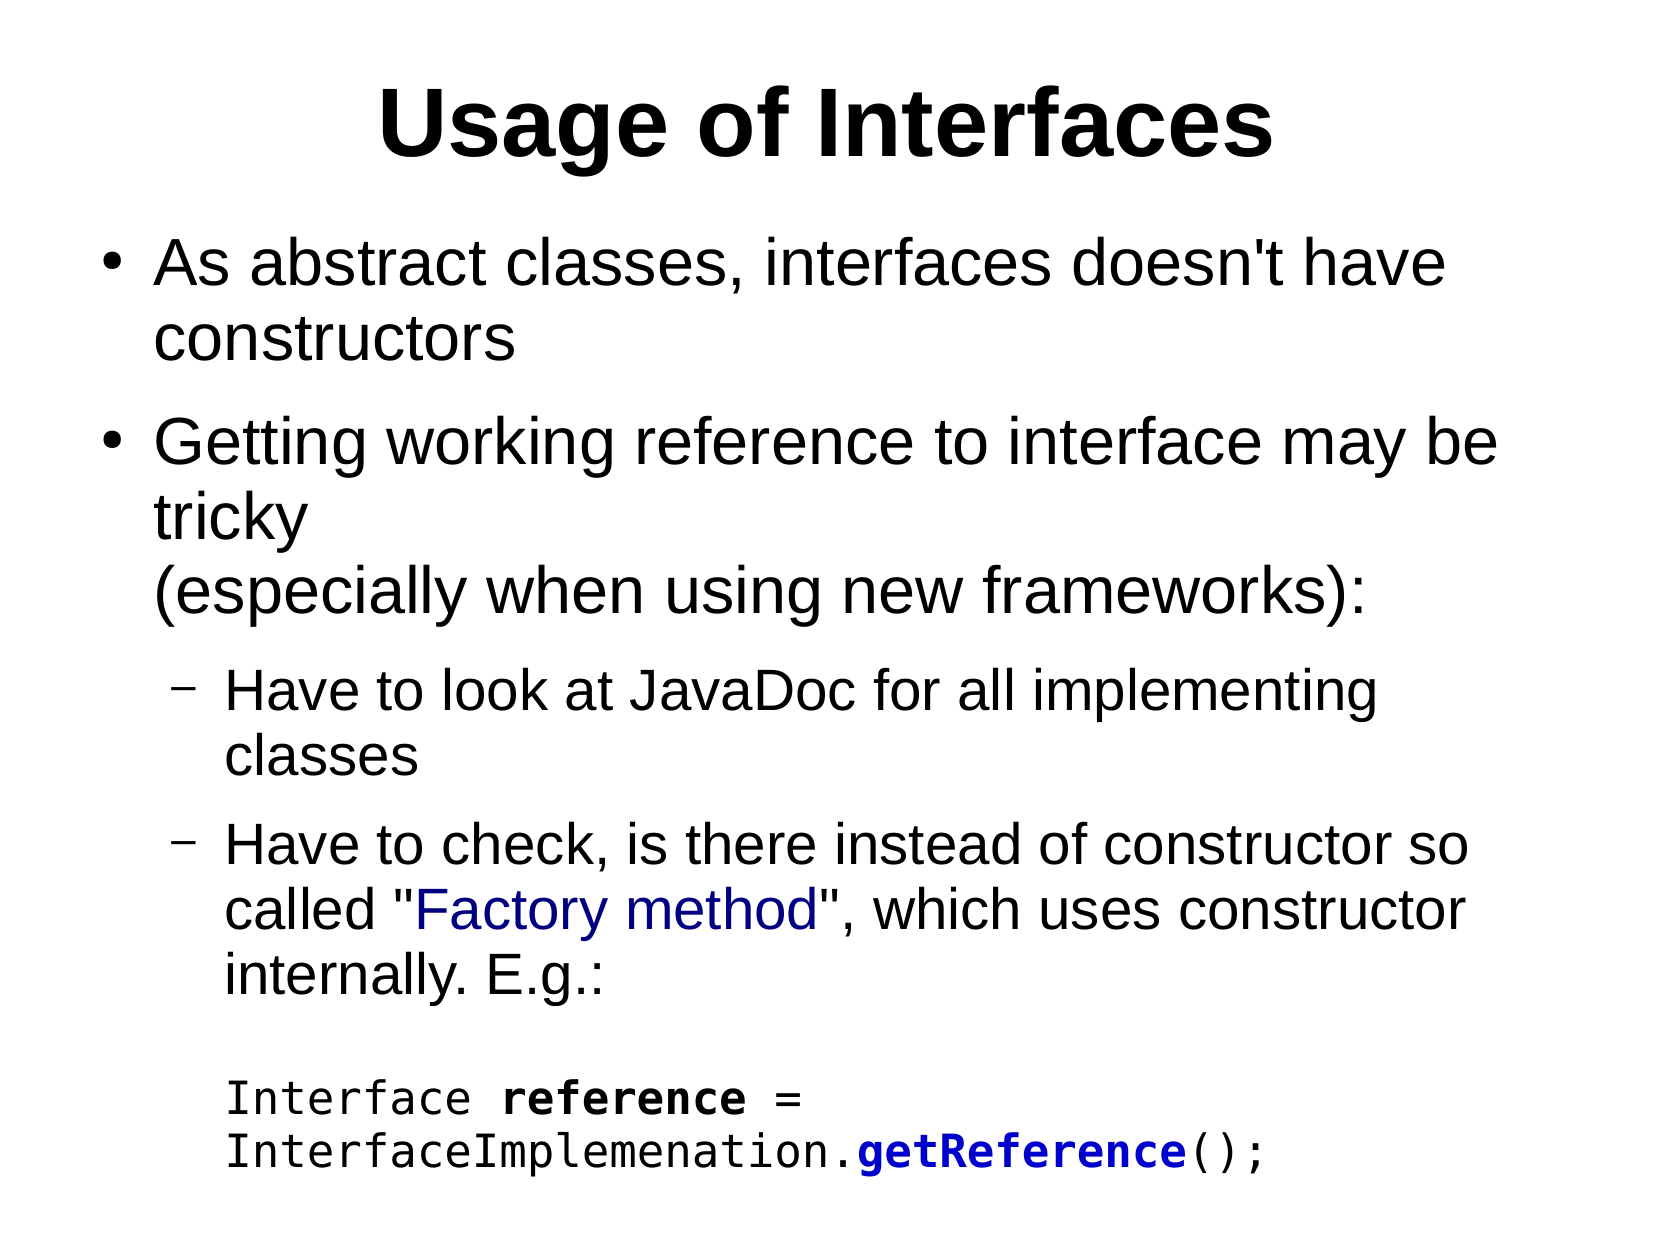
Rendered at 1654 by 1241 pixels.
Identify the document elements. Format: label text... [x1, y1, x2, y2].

title Usage of Interfaces [82, 49, 1571, 196]
list As abstract classes, interfaces doesn't have constructors Getting working reference to interface may be tricky (especially when using new frameworks): Have to look at JavaDoc for all implementing classes Have to check, is there instead of constructor so called "Factory method", which uses constructor internally. E.g.: Interface reference = InterfaceImplemenation.getReference(); [82, 225, 1538, 1186]
